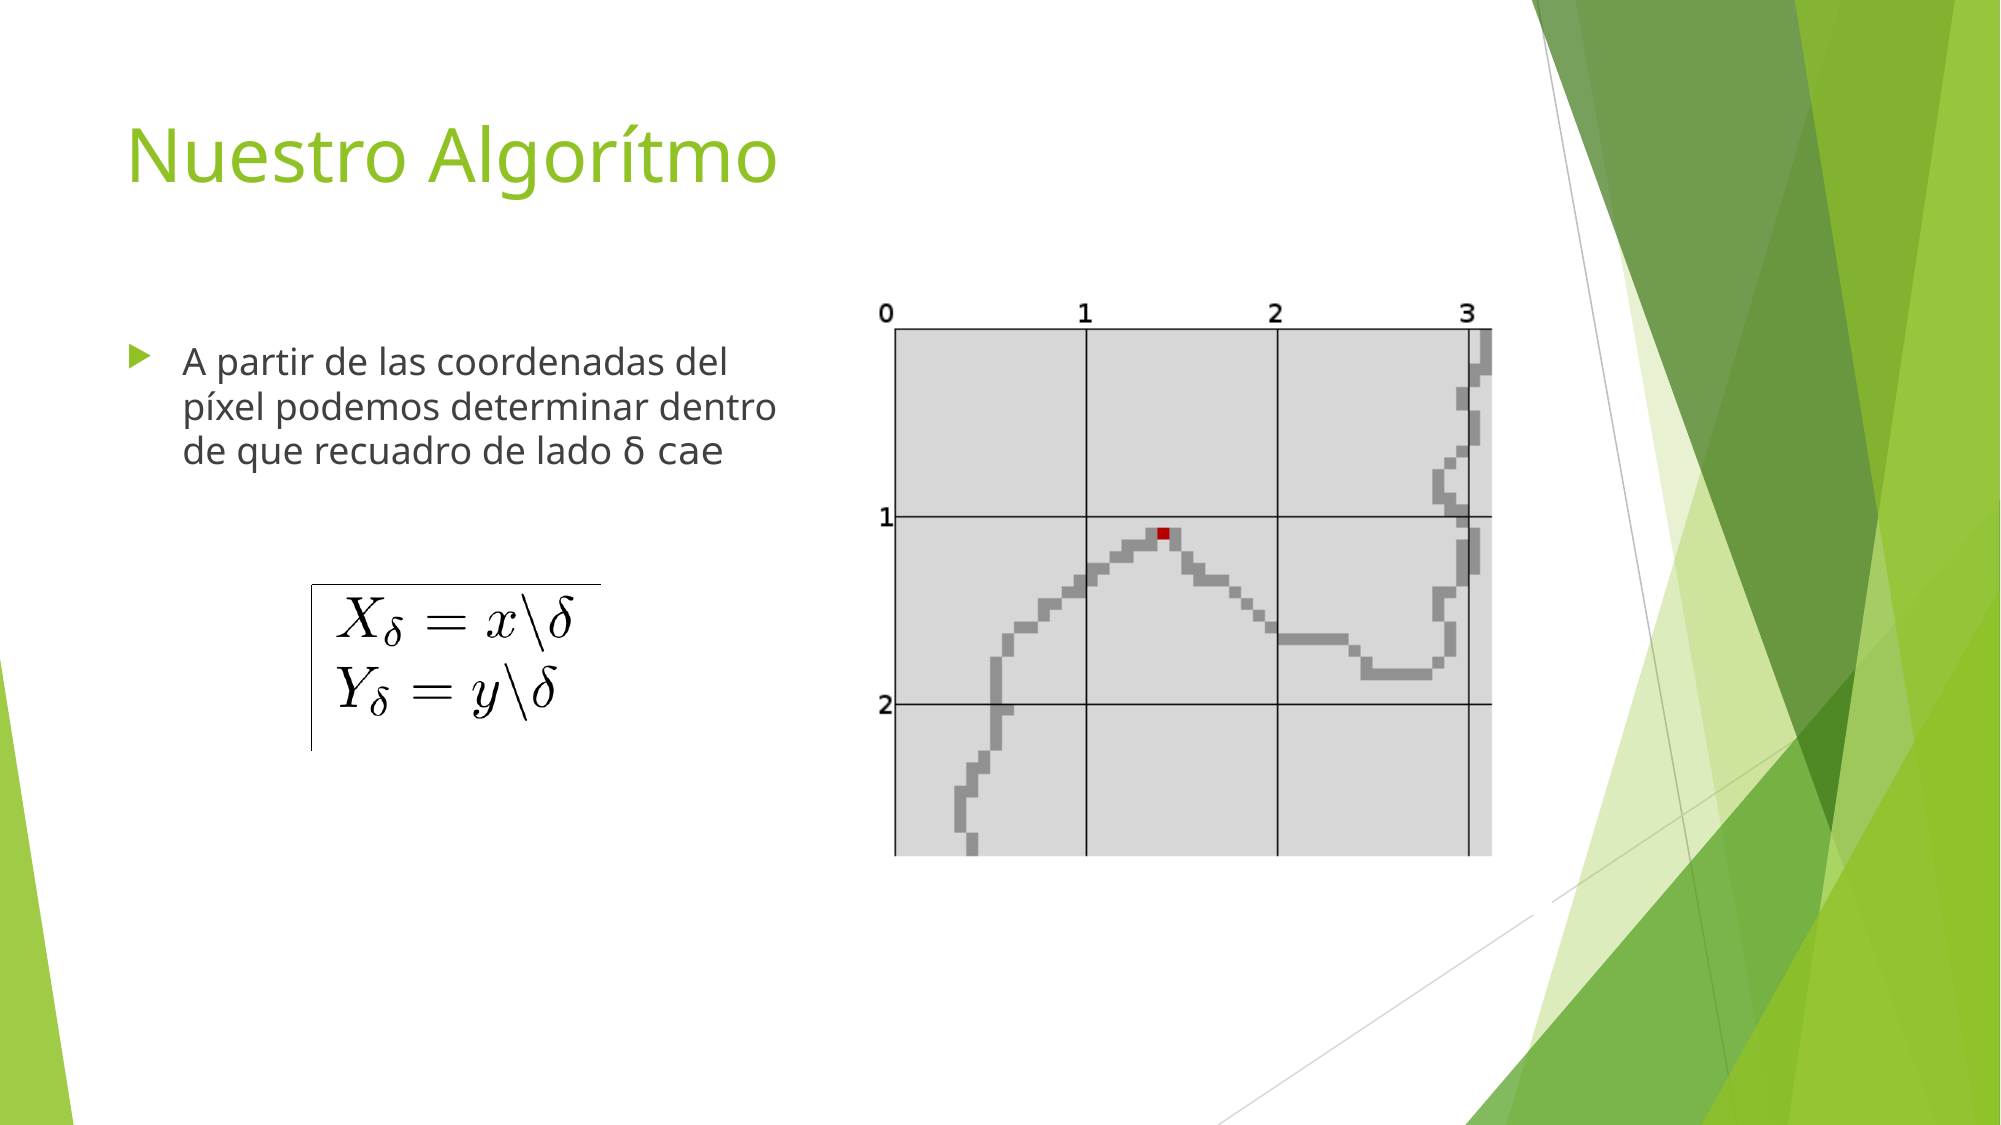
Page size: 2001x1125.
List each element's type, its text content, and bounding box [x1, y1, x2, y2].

picture [311, 584, 601, 751]
title Nuestro Algorítmo [111, 99, 1522, 317]
list A partir de las coordenadas del píxel podemos determinar dentro de que recuadro de lado δ cae [111, 329, 796, 936]
picture [835, 270, 1552, 915]
